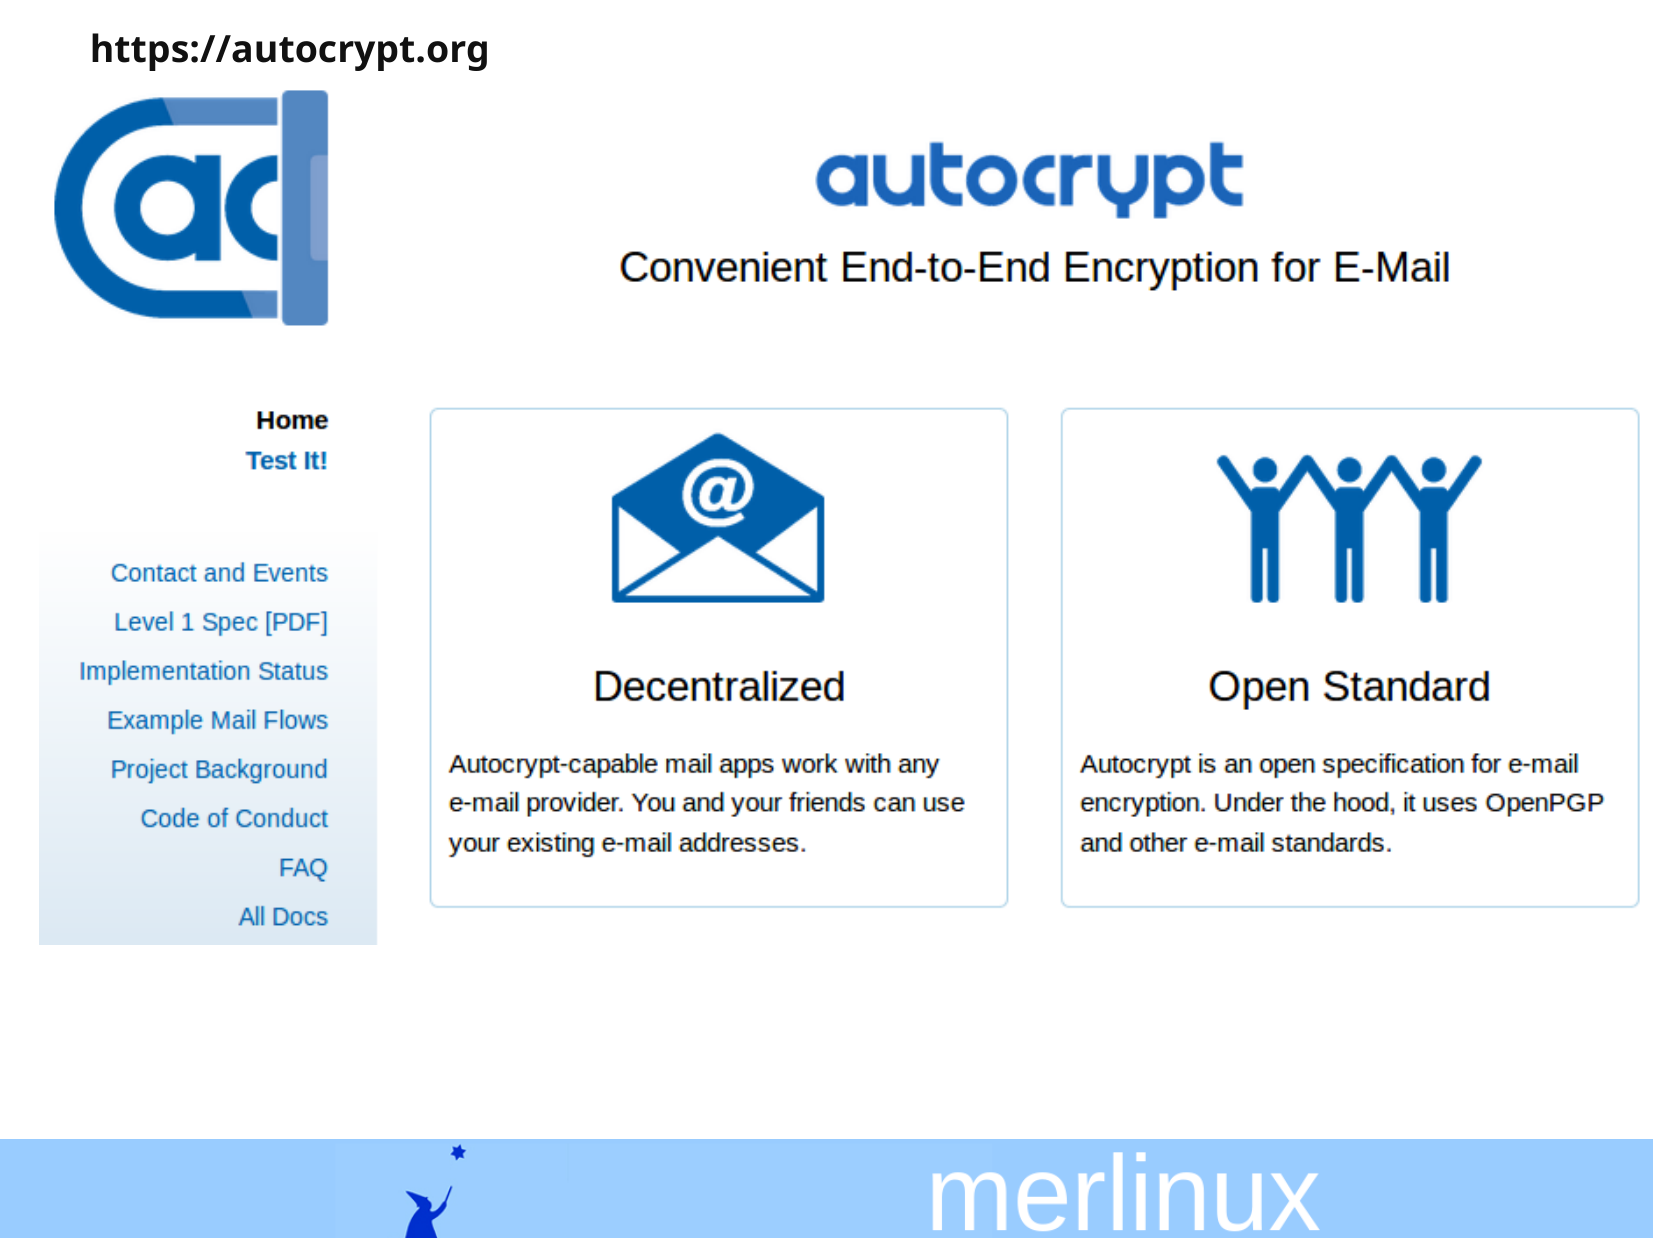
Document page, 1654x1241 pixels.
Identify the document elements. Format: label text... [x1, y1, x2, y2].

picture [0, 1139, 1653, 1238]
picture [39, 89, 1653, 946]
text_box https://autocrypt.org [75, 15, 661, 72]
